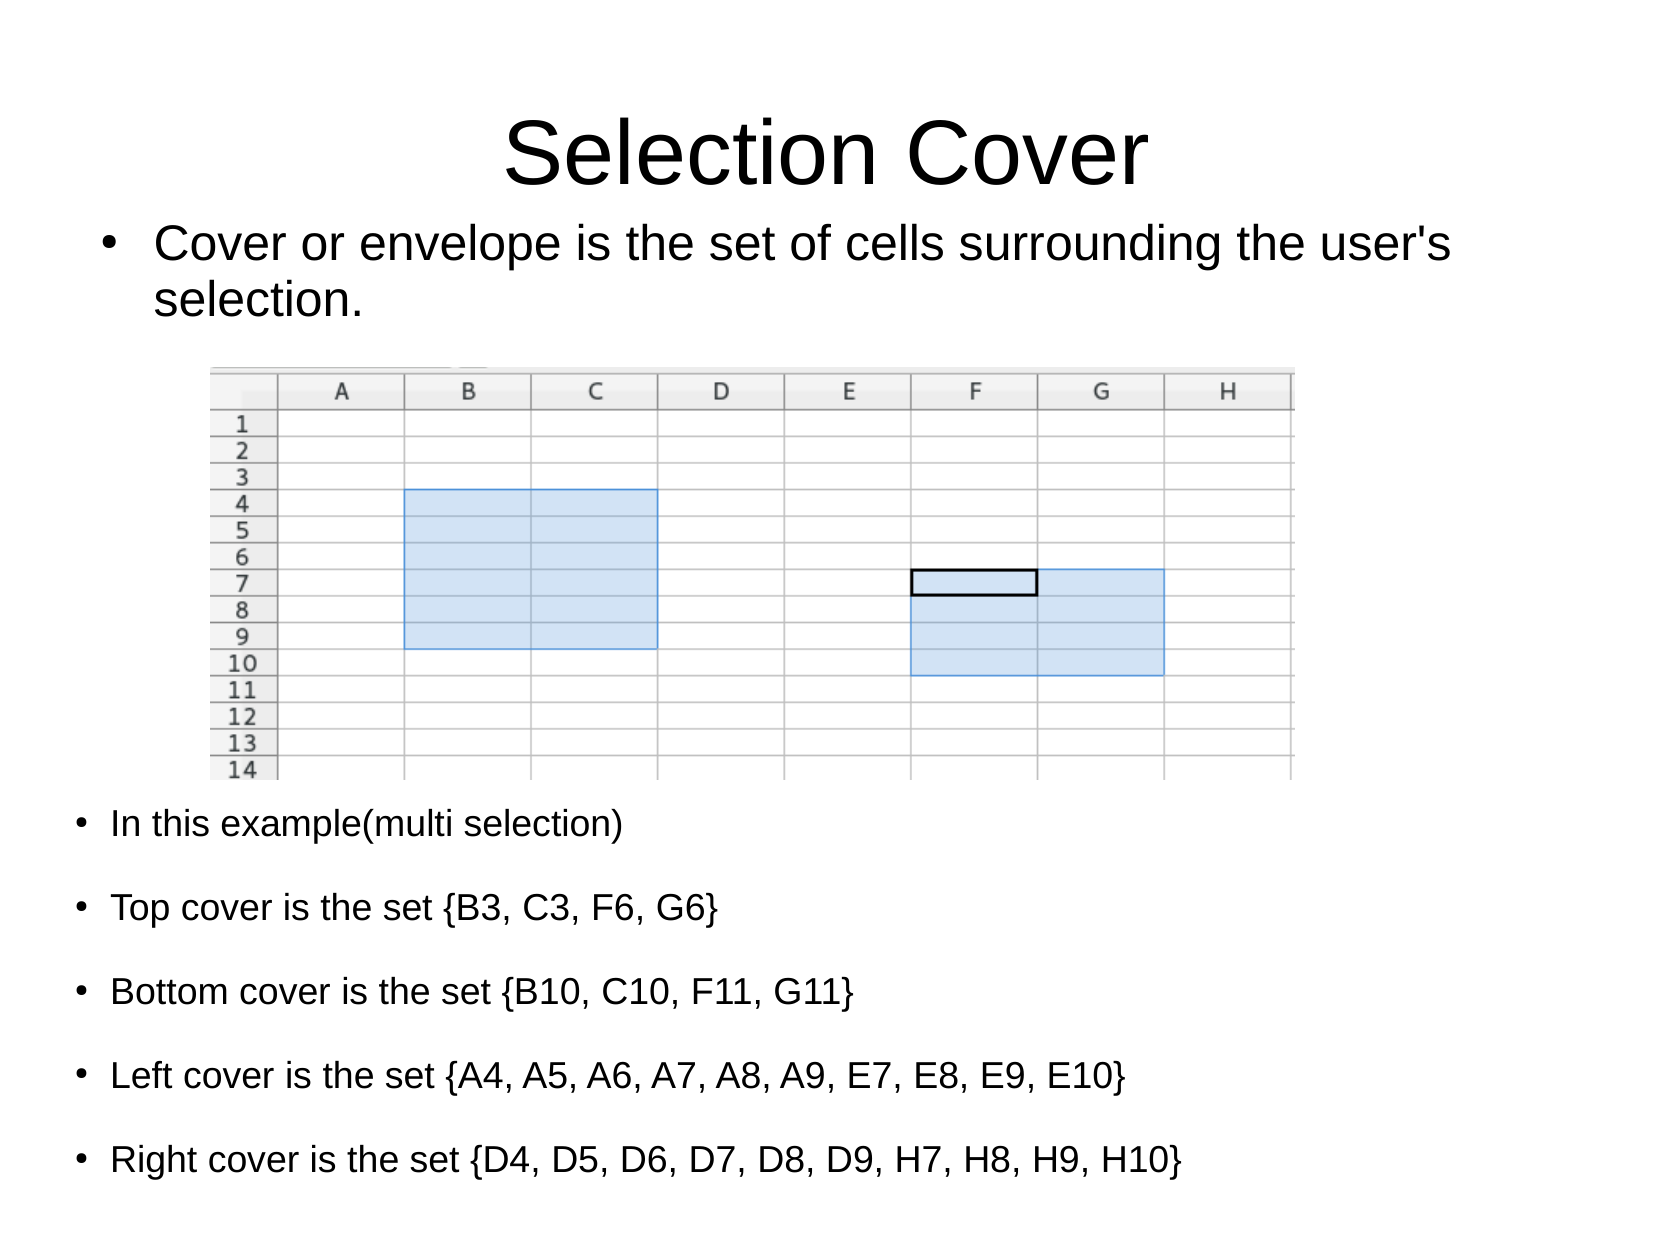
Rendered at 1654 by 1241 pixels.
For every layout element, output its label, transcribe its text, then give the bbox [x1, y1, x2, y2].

picture [210, 367, 1295, 781]
title Selection Cover [82, 49, 1571, 215]
list Cover or envelope is the set of cells surrounding the user's selection. [82, 215, 1571, 361]
text_box In this example(multi selection) Top cover is the set {B3, C3, F6, G6} Bottom cover is the set {B10, C10, F11, G11} Left cover is the set {A4, A5, A6, A7, A8, A9, E7, E8, E9, E10} Right cover is the set {D4, D5, D6, D7, D8, D9, H7, H8, H9, H10} [60, 795, 1636, 1188]
